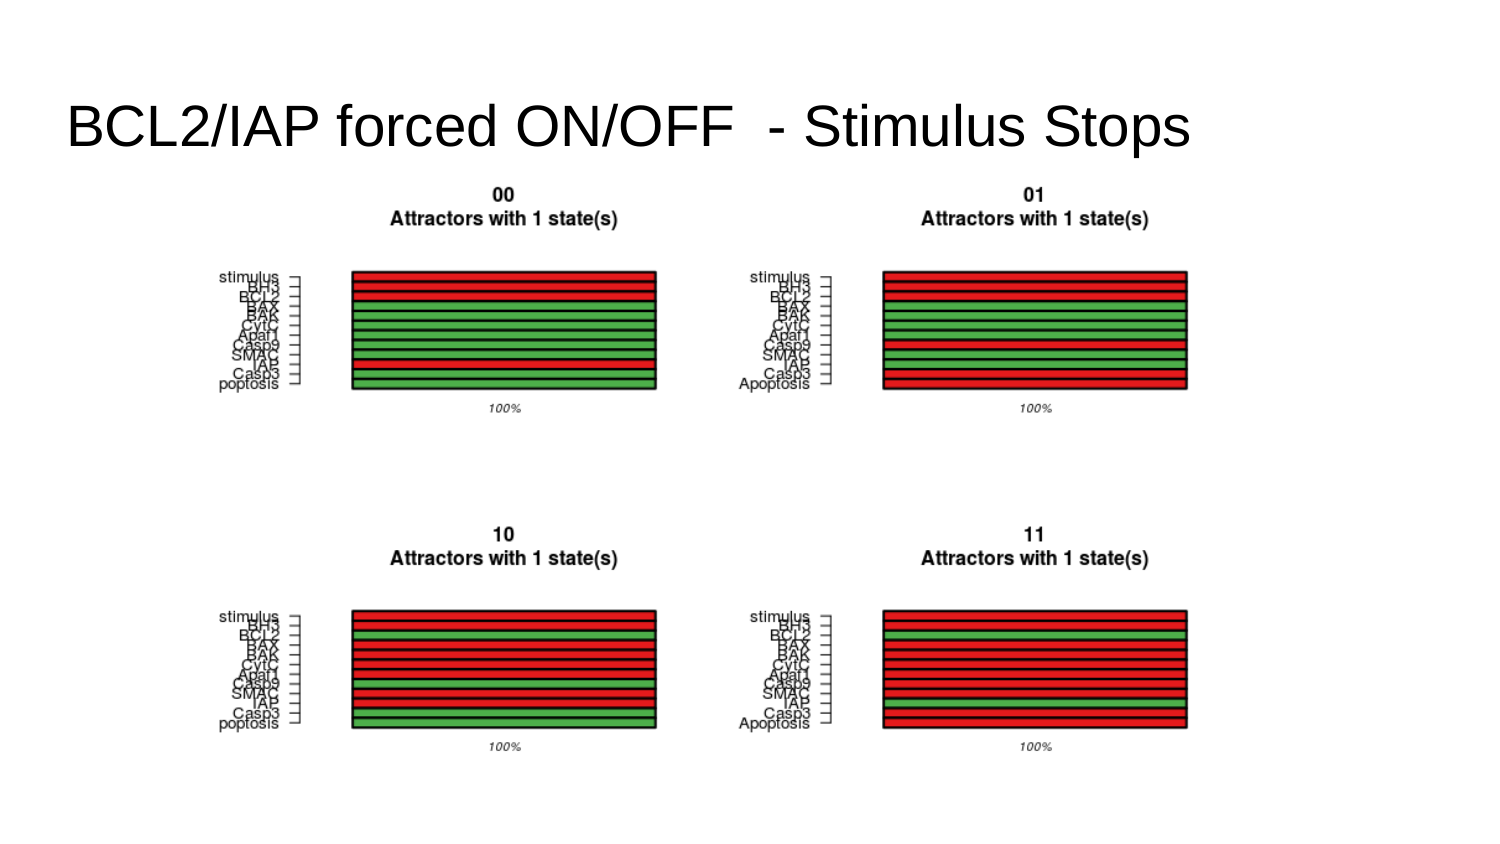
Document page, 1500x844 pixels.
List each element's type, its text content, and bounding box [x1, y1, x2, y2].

picture [219, 166, 1281, 844]
title BCL2/IAP forced ON/OFF - Stimulus Stops [51, 72, 1449, 167]
